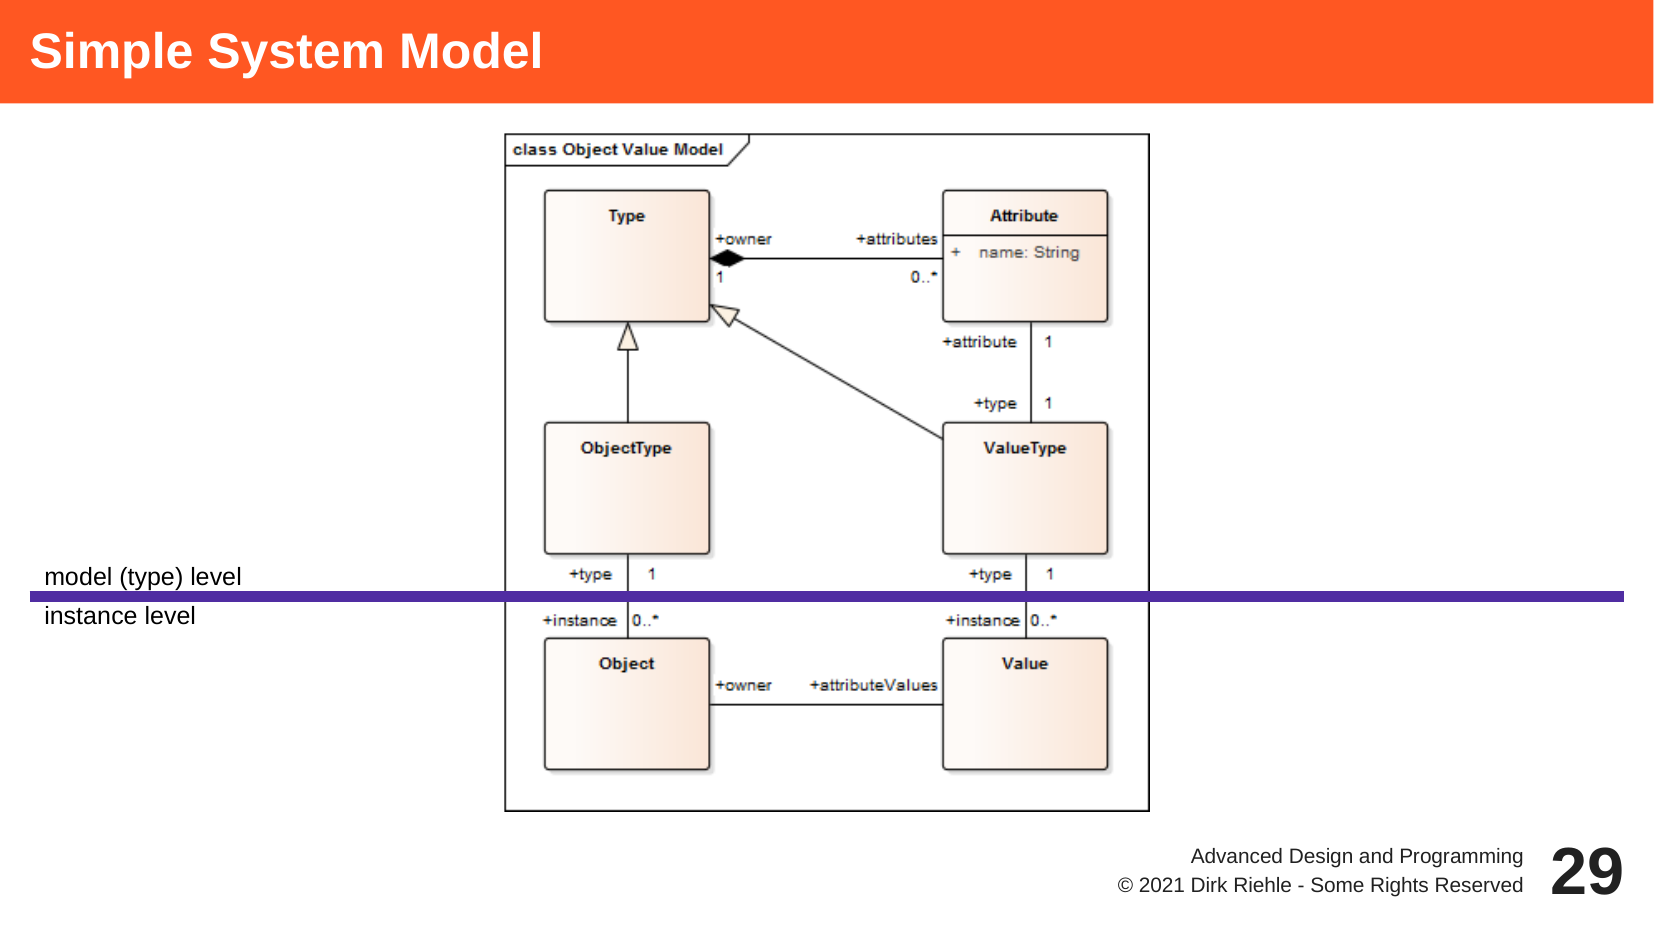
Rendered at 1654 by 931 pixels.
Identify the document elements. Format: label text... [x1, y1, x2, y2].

title Simple System Model [0, 0, 1654, 104]
picture [503, 132, 1150, 591]
picture [503, 602, 1150, 813]
